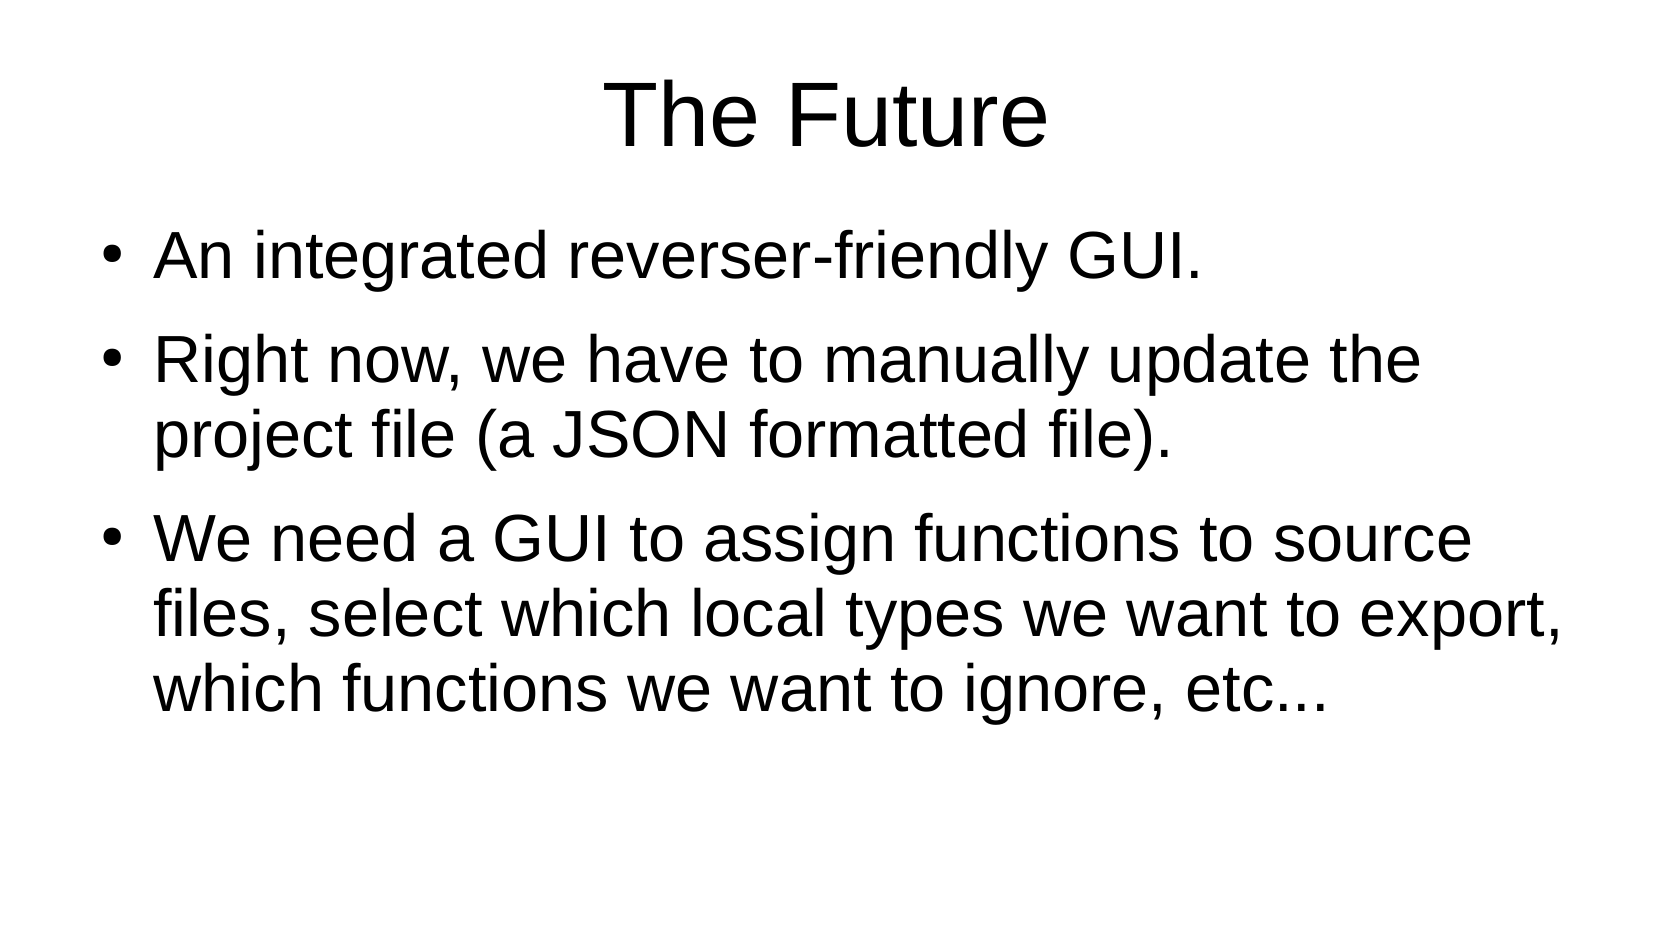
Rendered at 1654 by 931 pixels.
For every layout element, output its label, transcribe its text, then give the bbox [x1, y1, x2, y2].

title The Future [82, 37, 1571, 193]
list An integrated reverser-friendly GUI. Right now, we have to manually update the project file (a JSON formatted file). We need a GUI to assign functions to source files, select which local types we want to export, which functions we want to ignore, etc... [82, 217, 1571, 758]
